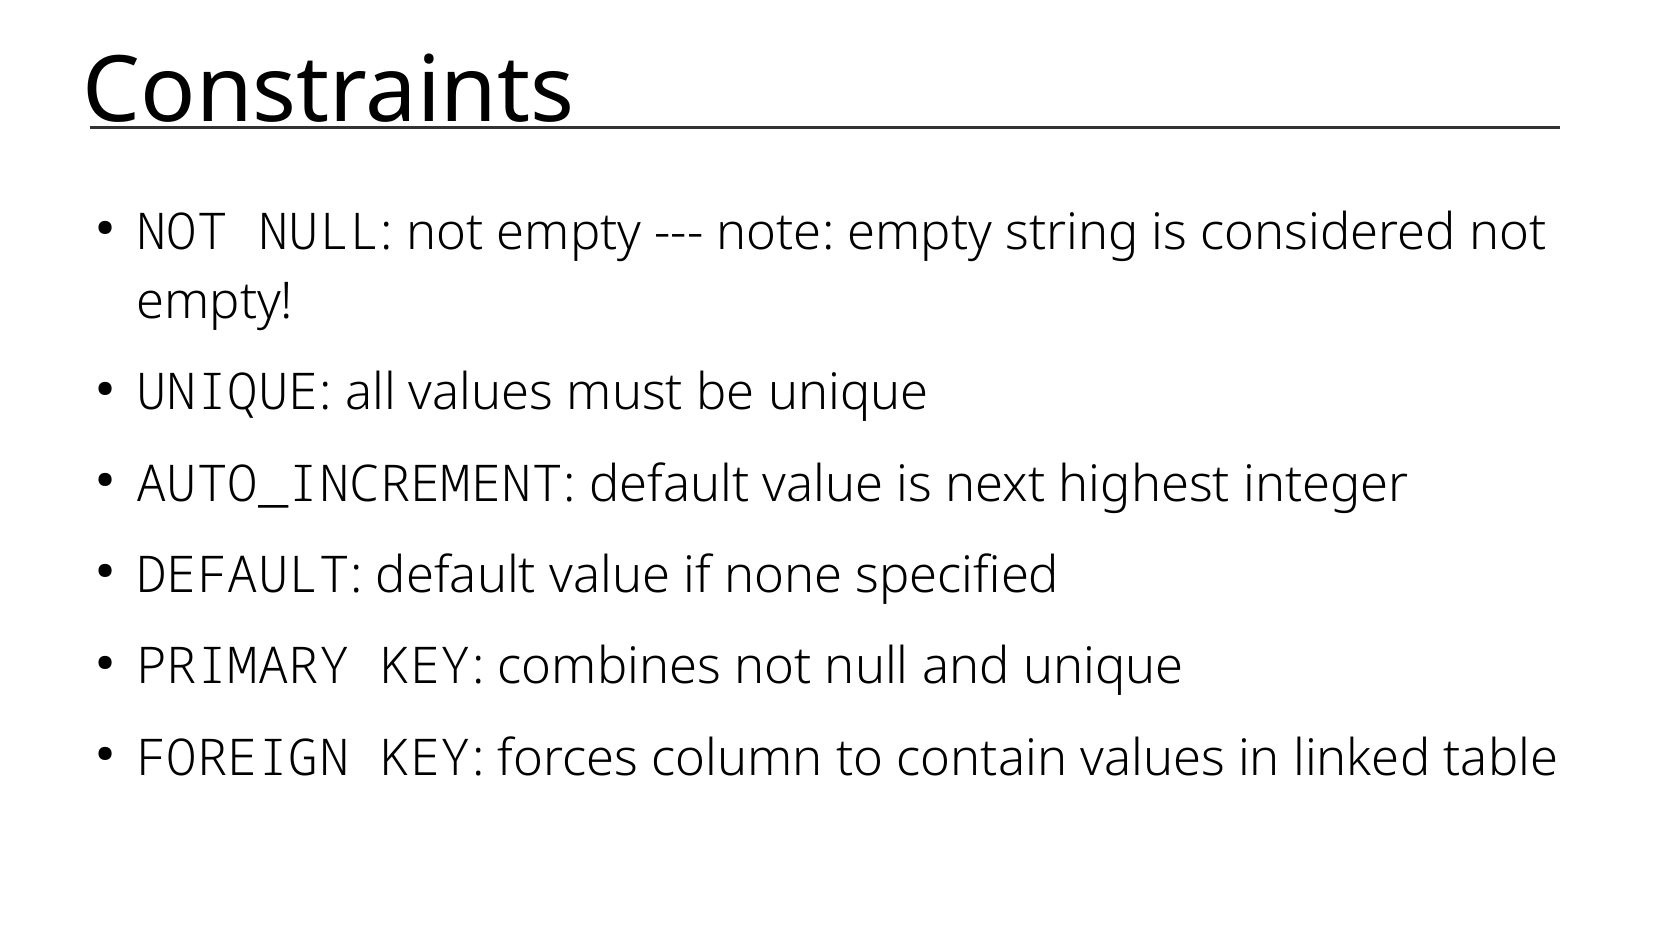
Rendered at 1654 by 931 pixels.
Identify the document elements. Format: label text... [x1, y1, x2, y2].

title Constraints [82, 32, 1571, 140]
list NOT NULL: not empty --- note: empty string is considered not empty! UNIQUE: all values must be unique AUTO_INCREMENT: default value is next highest integer DEFAULT: default value if none specified PRIMARY KEY: combines not null and unique FOREIGN KEY: forces column to contain values in linked table [82, 195, 1571, 811]
